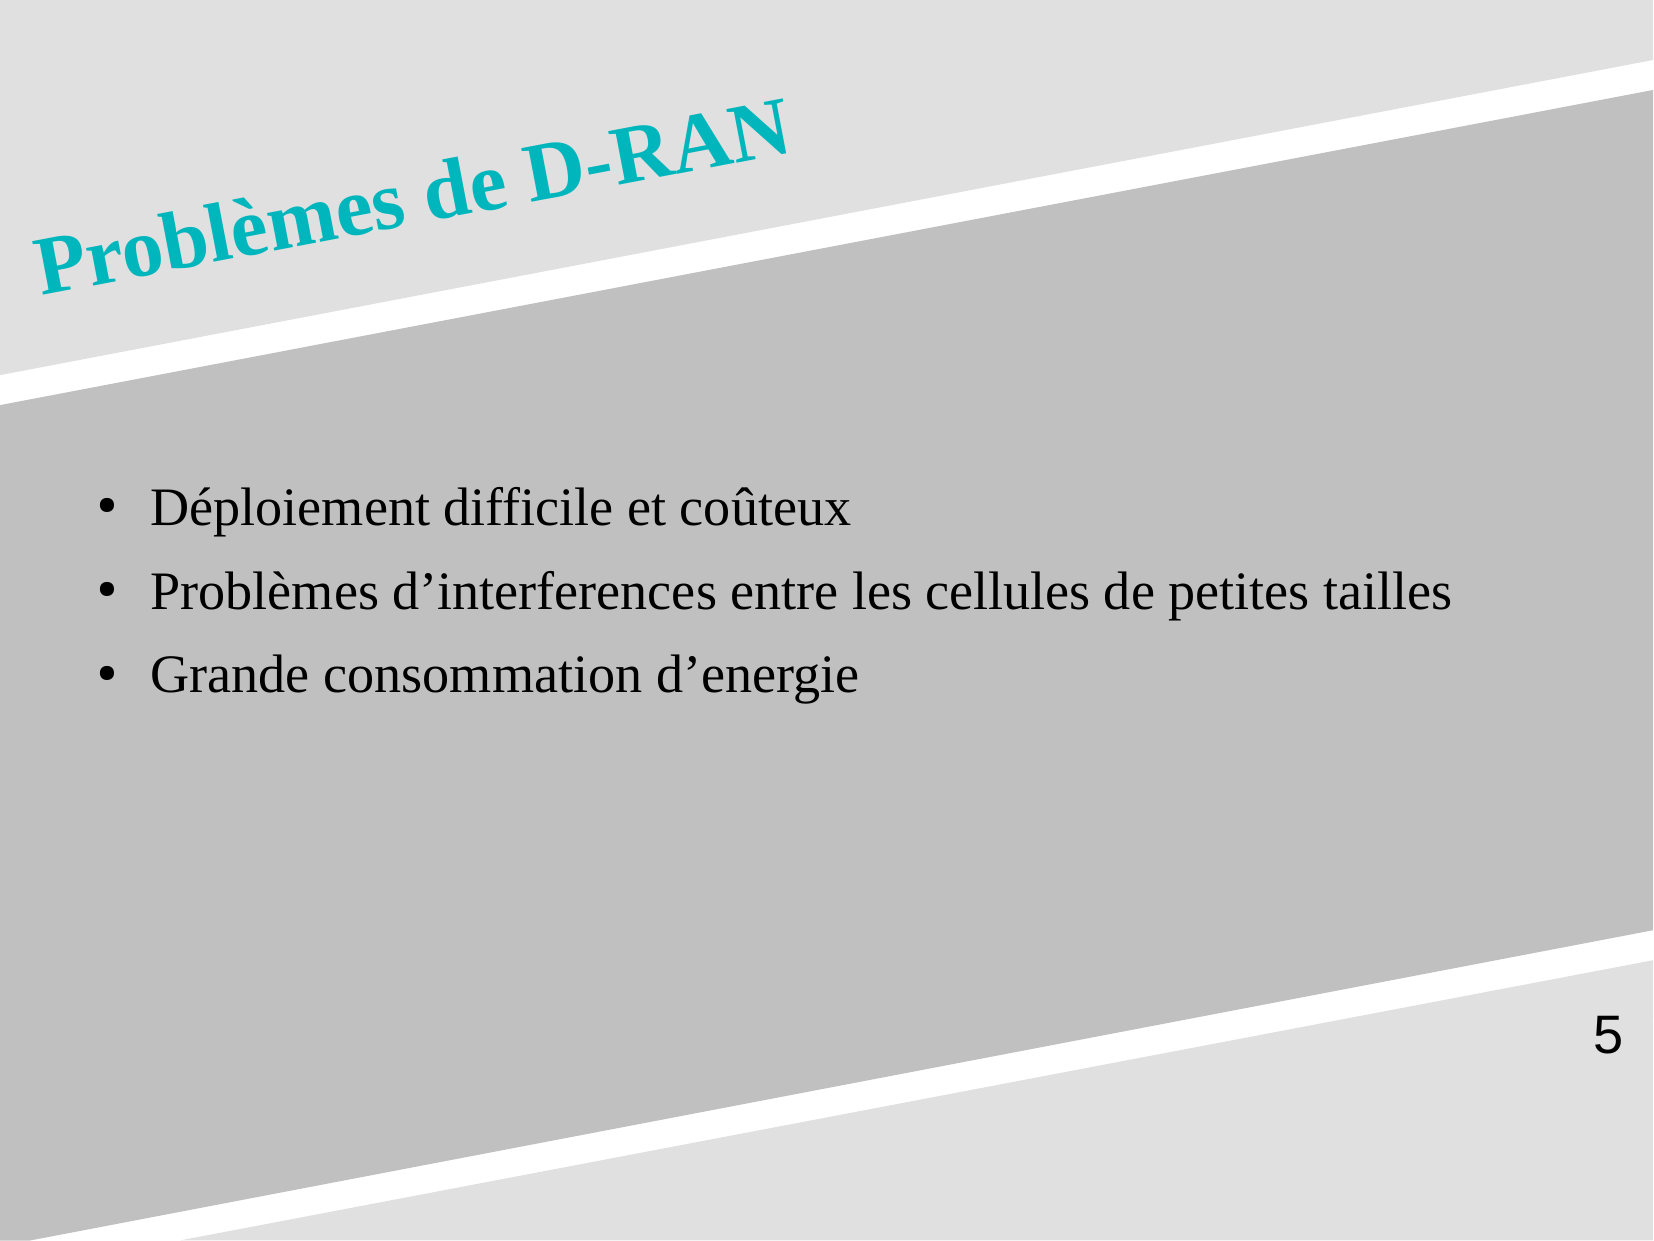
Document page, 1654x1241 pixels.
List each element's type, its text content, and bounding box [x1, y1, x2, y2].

list Déploiement difficile et coûteux Problèmes d’interferences entre les cellules de petites tailles Grande consommation d’energie [79, 476, 1535, 970]
title Problèmes de D-RAN [17, 0, 1518, 370]
